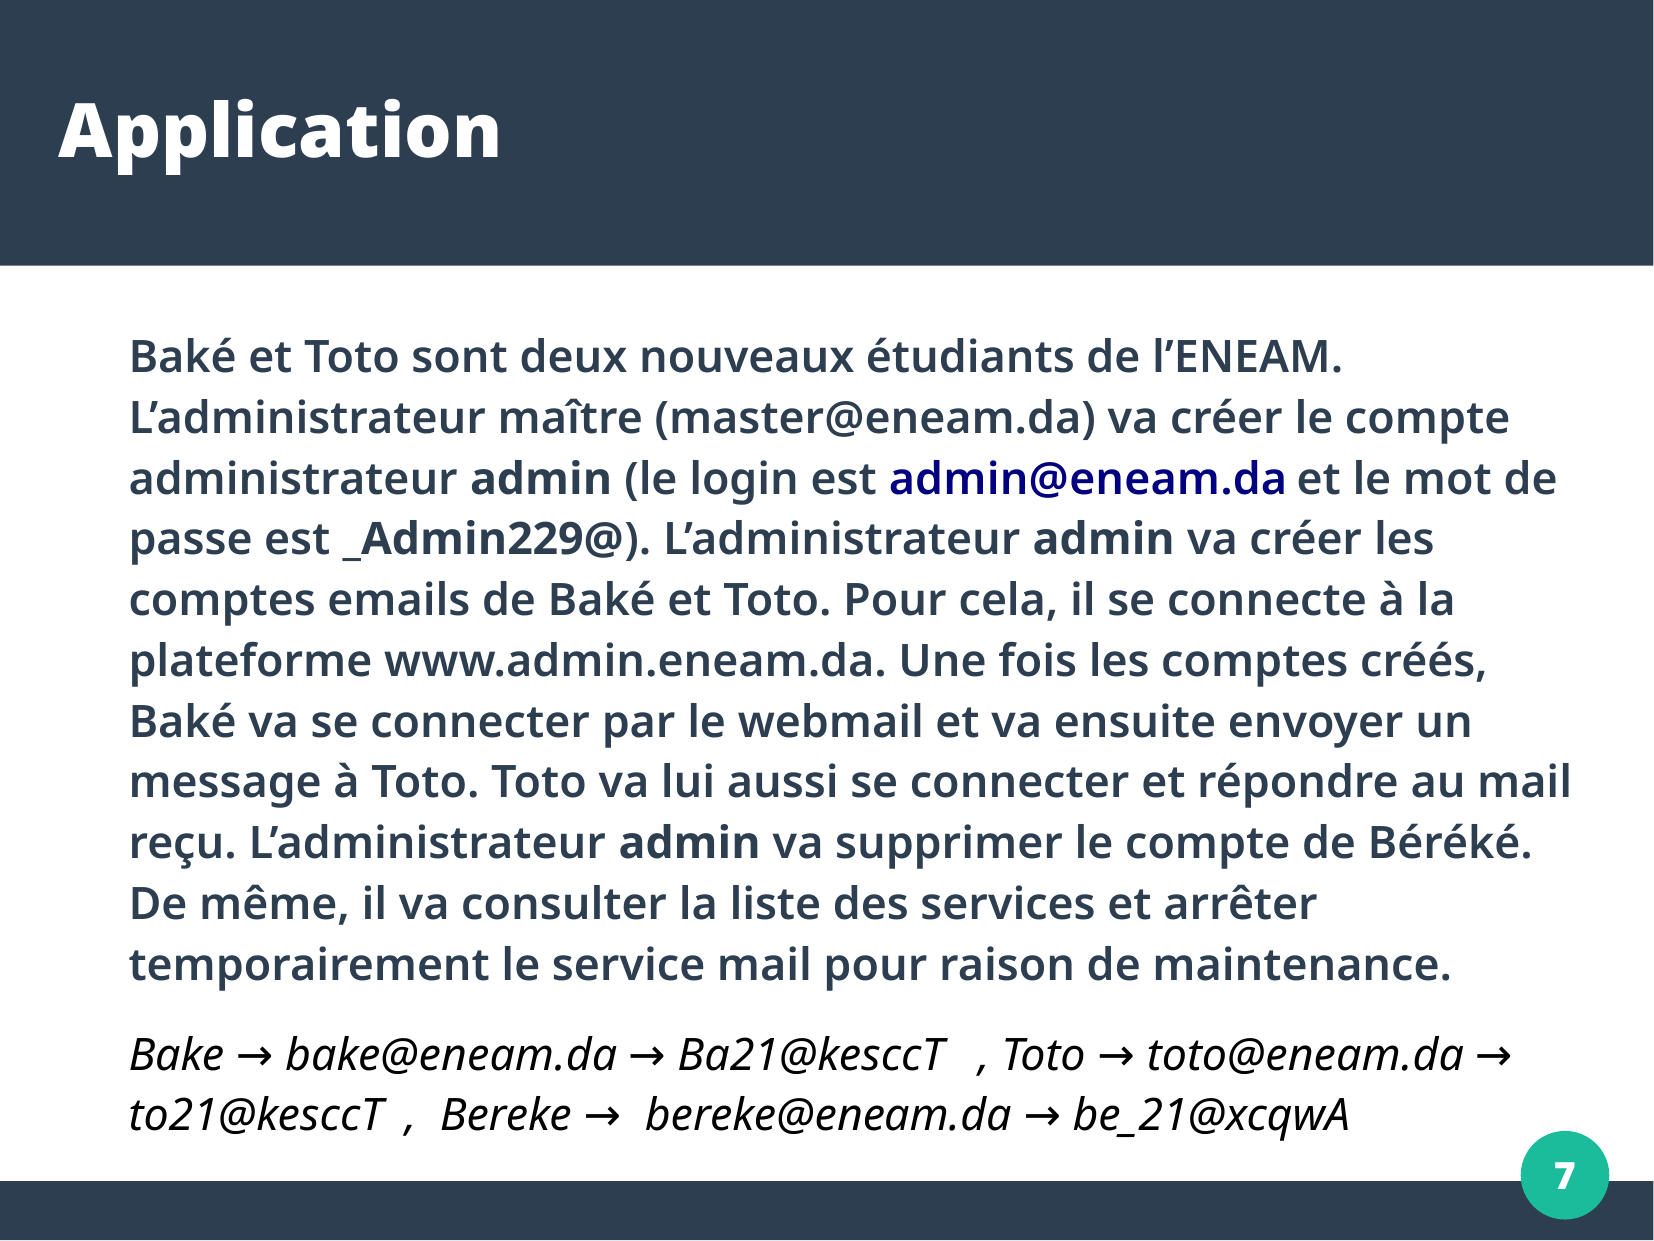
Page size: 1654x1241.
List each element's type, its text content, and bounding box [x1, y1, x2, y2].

list Baké et Toto sont deux nouveaux étudiants de l’ENEAM. L’administrateur maître (master@eneam.da) va créer le compte administrateur admin (le login est admin@eneam.da et le mot de passe est _Admin229@). L’administrateur admin va créer les comptes emails de Baké et Toto. Pour cela, il se connecte à la plateforme www.admin.eneam.da. Une fois les comptes créés, Baké va se connecter par le webmail et va ensuite envoyer un message à Toto. Toto va lui aussi se connecter et répondre au mail reçu. L’administrateur admin va supprimer le compte de Béréké. De même, il va consulter la liste des services et arrêter temporairement le service mail pour raison de maintenance. Bake → bake@eneam.da → Ba21@kesccT , Toto → toto@eneam.da → to21@kesccT , Bereke → bereke@eneam.da → be_21@xcqwA [59, 324, 1595, 1152]
title Application [59, 49, 1595, 207]
